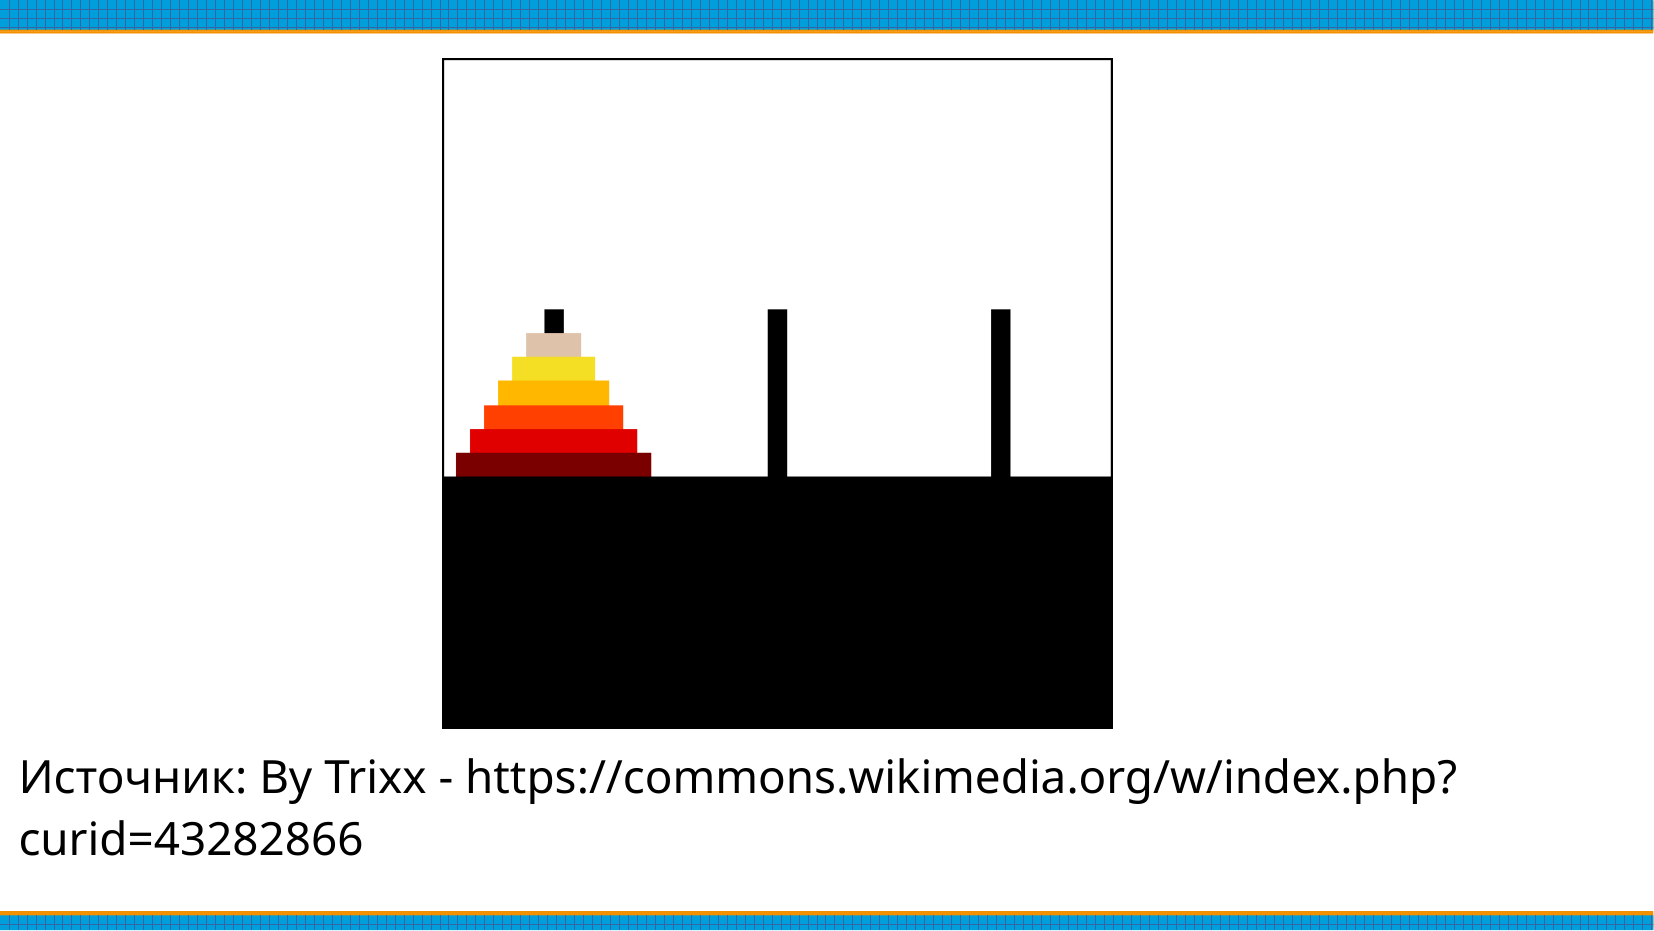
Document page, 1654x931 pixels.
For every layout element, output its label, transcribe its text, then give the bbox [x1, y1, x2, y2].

text_box Источник: By Trixx - https://commons.wikimedia.org/w/index.php?curid=43282866 [12, 738, 1625, 876]
picture [442, 58, 1113, 729]
